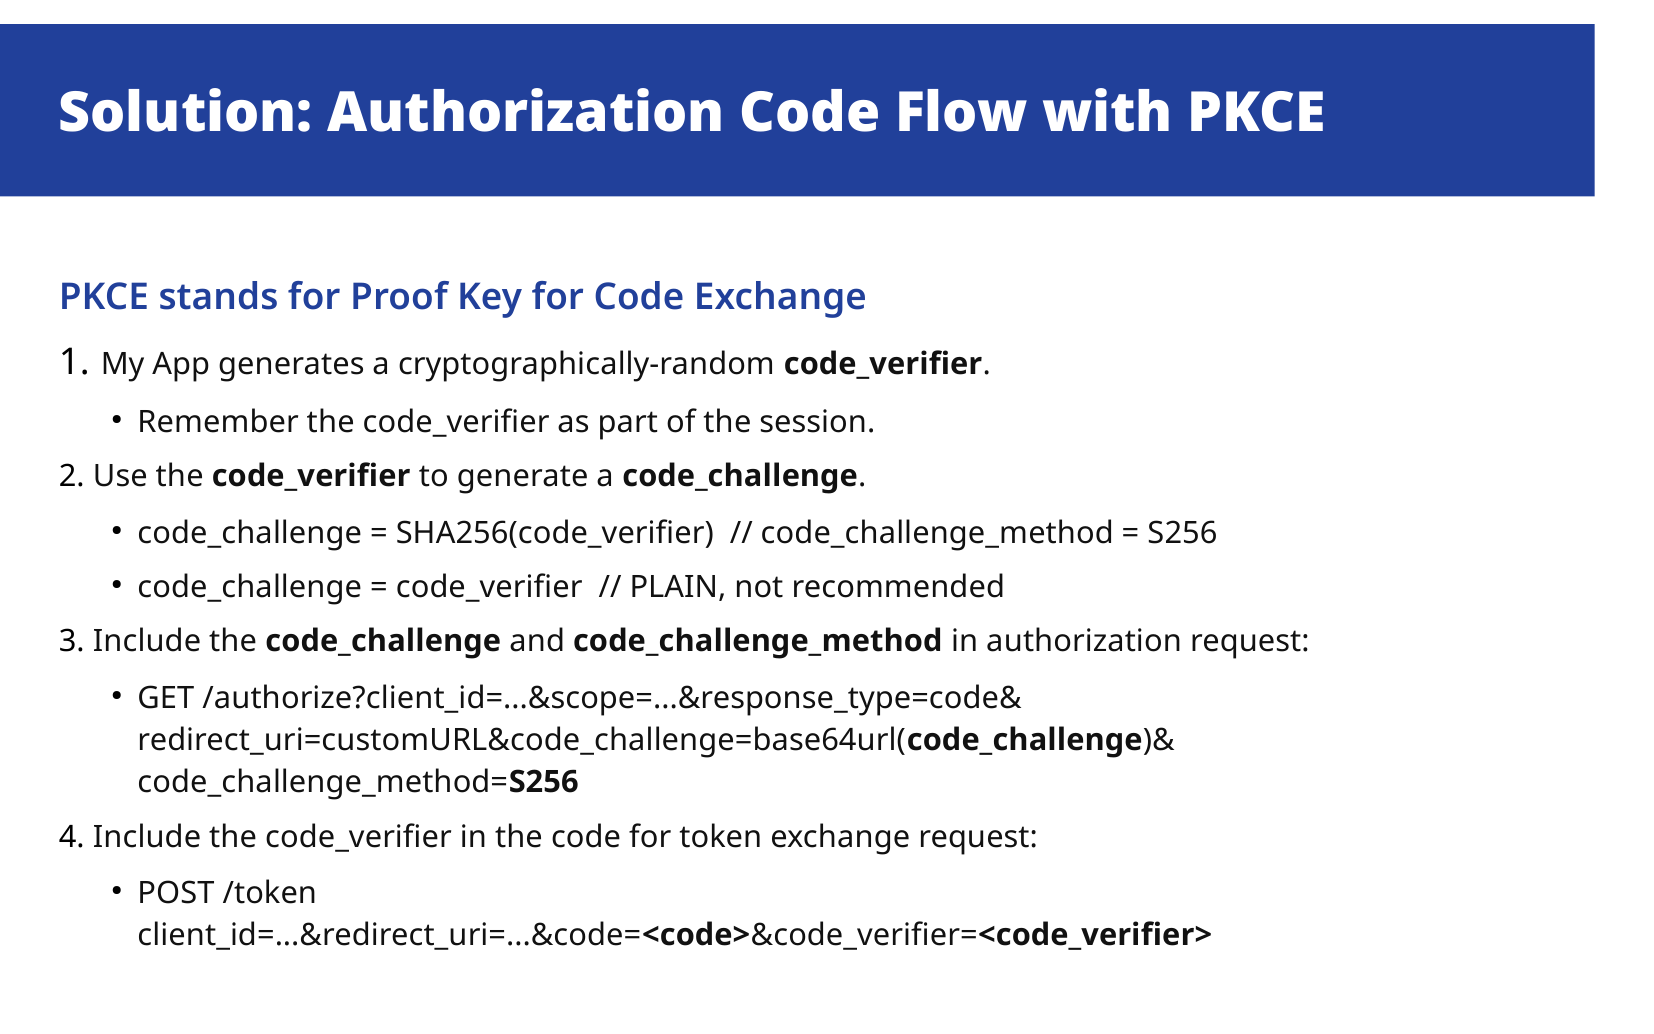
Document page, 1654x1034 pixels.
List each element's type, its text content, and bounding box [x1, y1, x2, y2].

list PKCE stands for Proof Key for Code Exchange My App generates a cryptographically-random code_verifier. Remember the code_verifier as part of the session. Use the code_verifier to generate a code_challenge. code_challenge = SHA256(code_verifier) // code_challenge_method = S256 code_challenge = code_verifier // PLAIN, not recommended Include the code_challenge and code_challenge_method in authorization request: GET /authorize?client_id=...&scope=...&response_type=code& redirect_uri=customURL&code_challenge=base64url(code_challenge)& code_challenge_method=S256 Include the code_verifier in the code for token exchange request: POST /token client_id=...&redirect_uri=...&code=<code>&code_verifier=<code_verifier> [58, 270, 1565, 961]
title Solution: Authorization Code Flow with PKCE [58, 48, 1595, 172]
